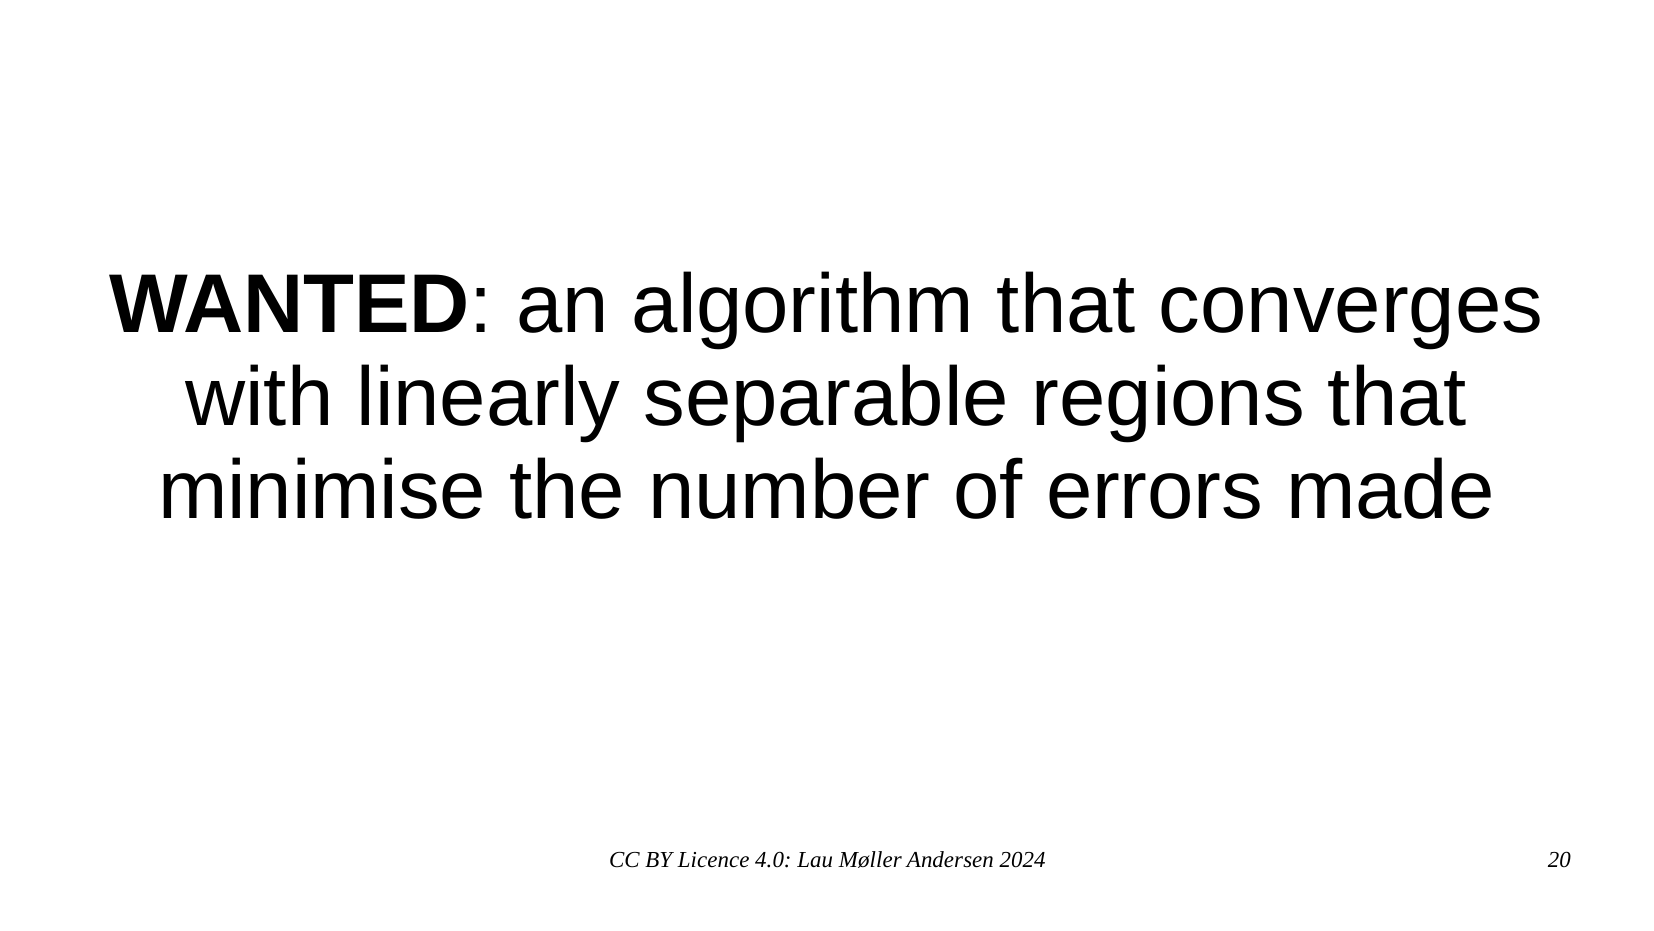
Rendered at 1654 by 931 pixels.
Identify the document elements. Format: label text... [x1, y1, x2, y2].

subtitle WANTED: an algorithm that converges with linearly separable regions that minimise the number of errors made [82, 37, 1571, 757]
